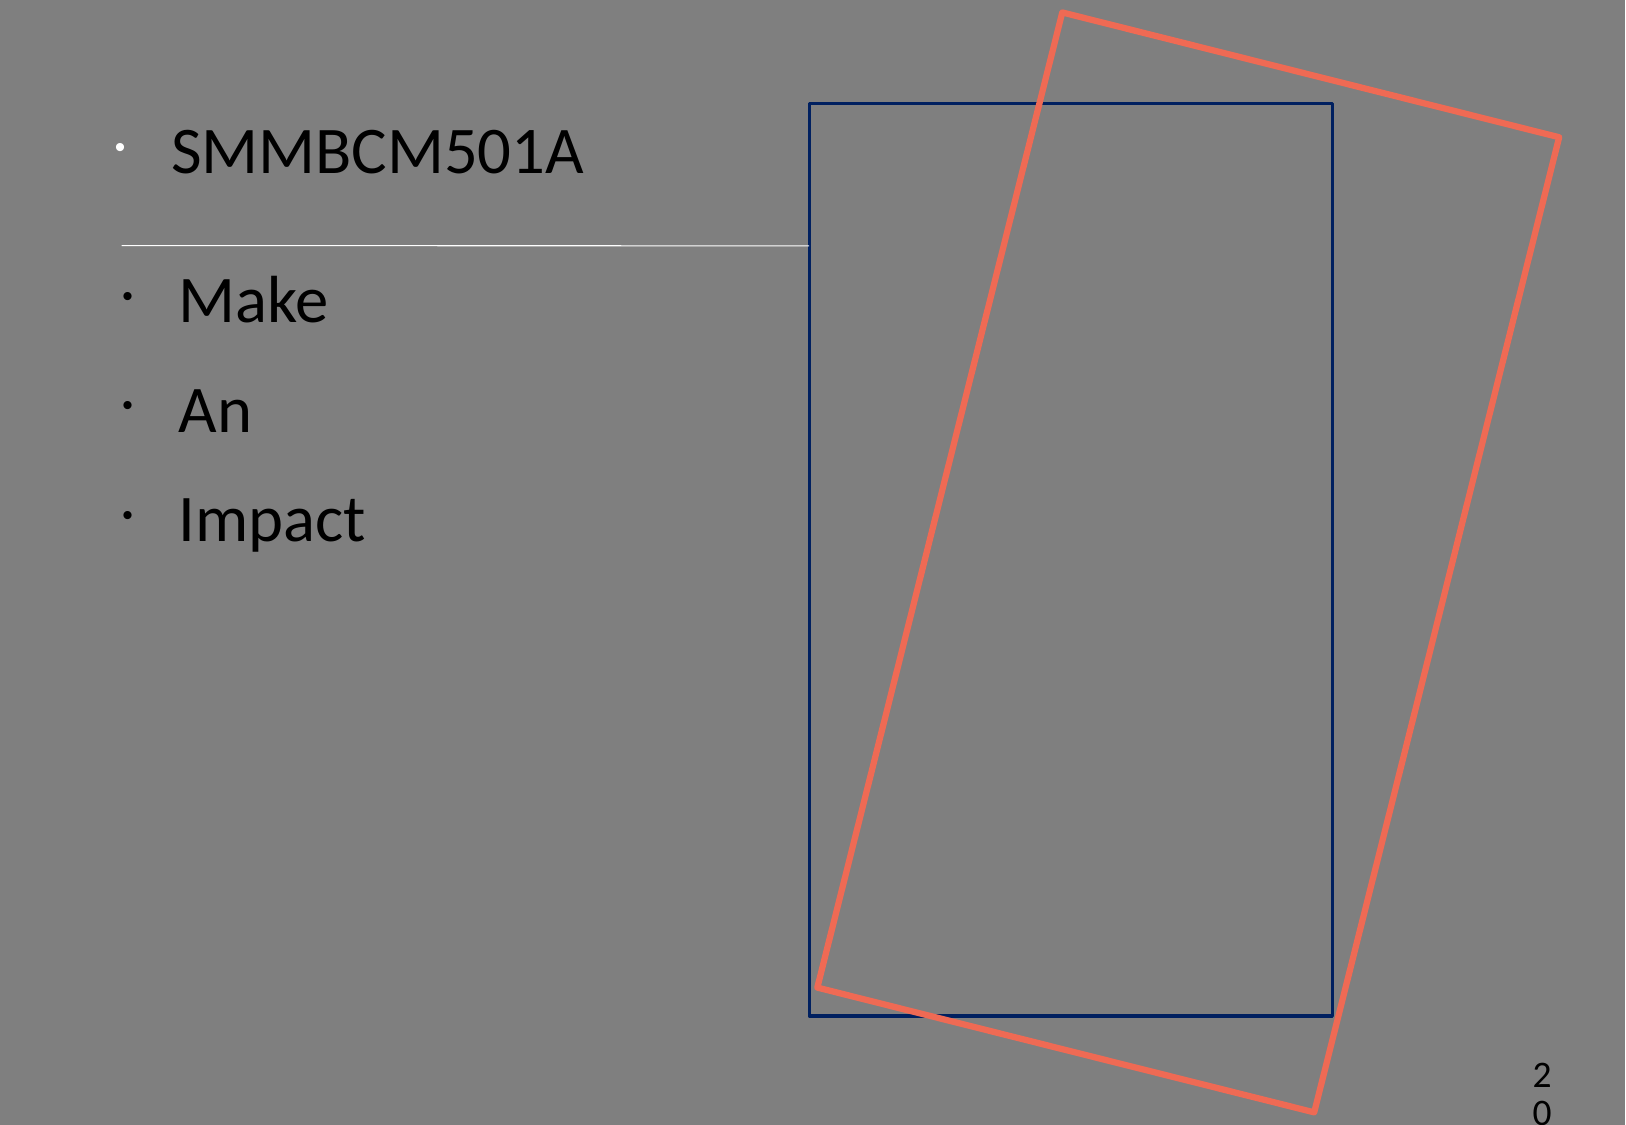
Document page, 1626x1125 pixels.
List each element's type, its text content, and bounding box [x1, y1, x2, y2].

list Make An Impact [107, 248, 1375, 1103]
list SMMBCM501A [99, 99, 1433, 210]
slide_number <number> [1518, 1042, 1584, 1103]
text_box [0, 0, 1625, 1125]
text_box [1536, 1103, 1547, 1123]
